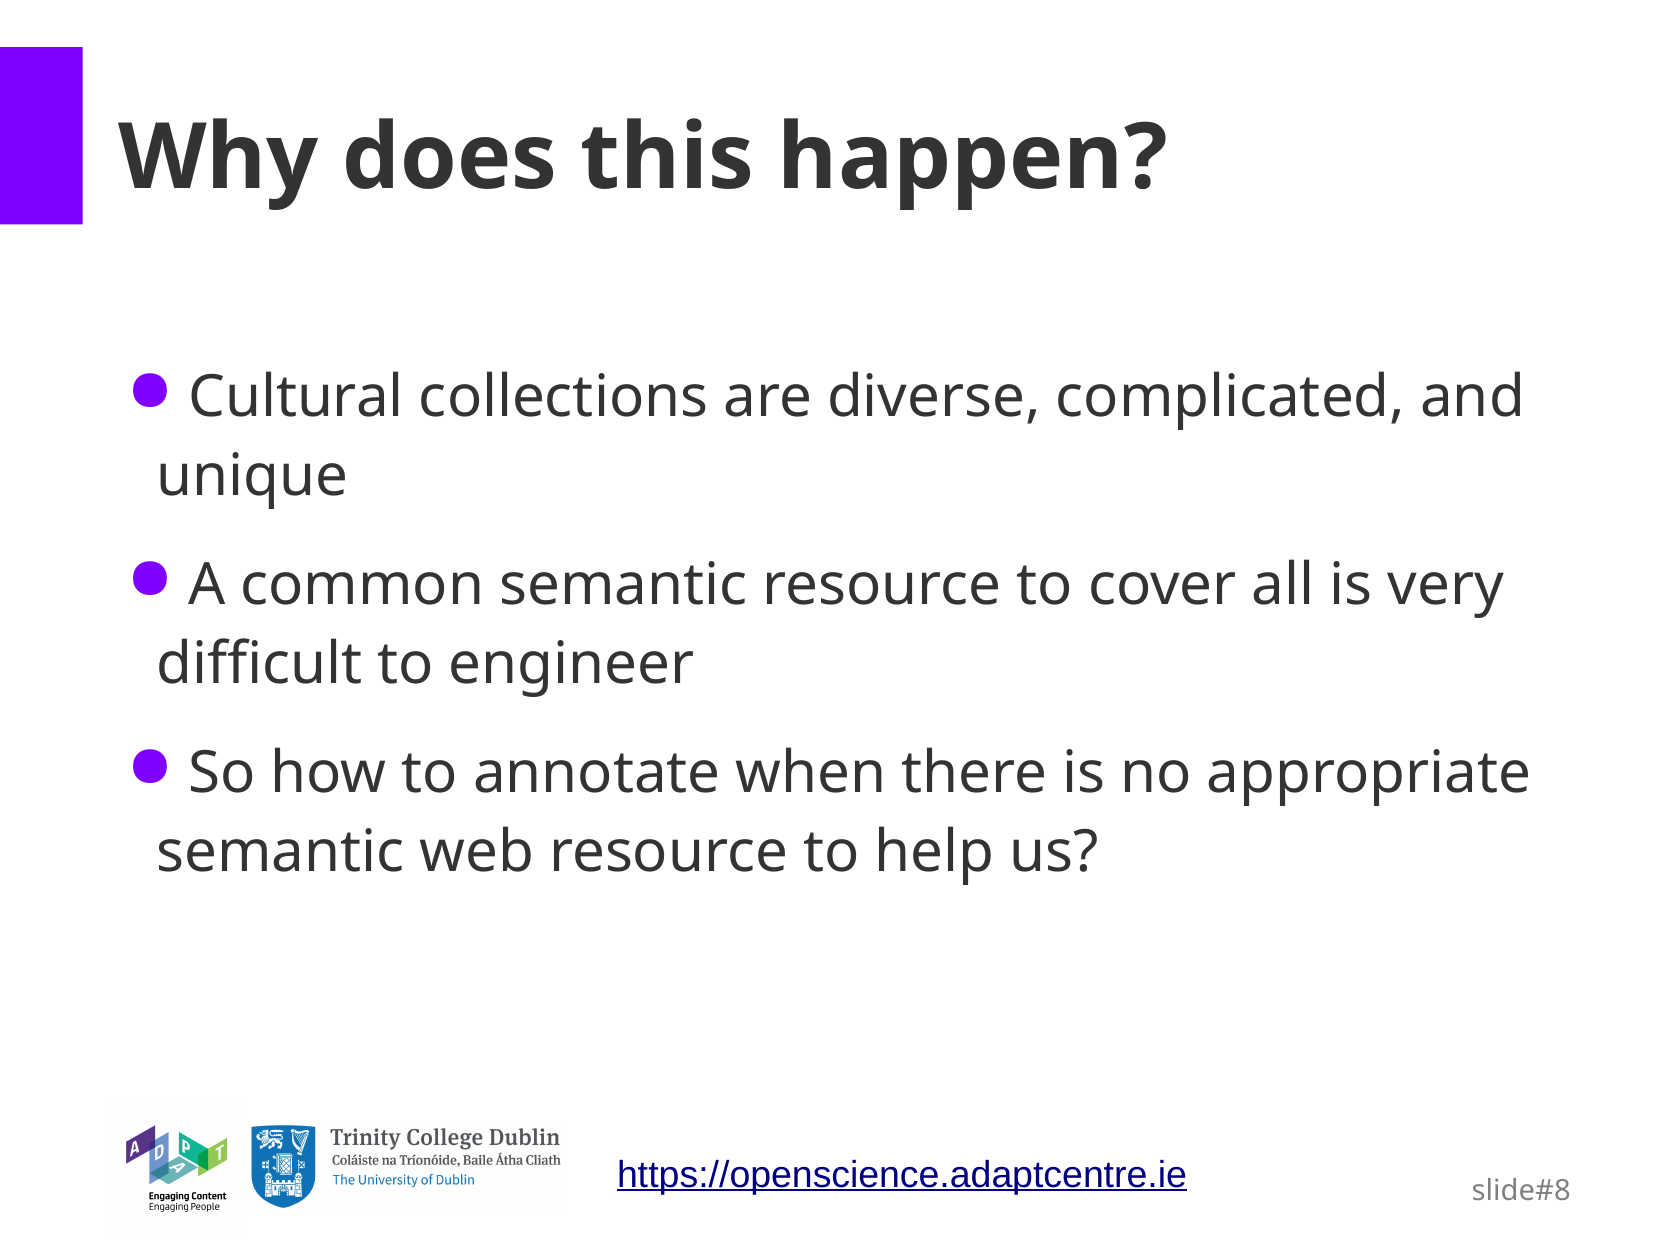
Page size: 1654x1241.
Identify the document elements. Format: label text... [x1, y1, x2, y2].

picture [106, 1098, 247, 1239]
list Cultural collections are diverse, complicated, and unique A common semantic resource to cover all is very difficult to engineer So how to annotate when there is no appropriate semantic web resource to help us? [118, 354, 1536, 1074]
title Why does this happen? [118, 49, 1571, 257]
picture [248, 1122, 564, 1211]
